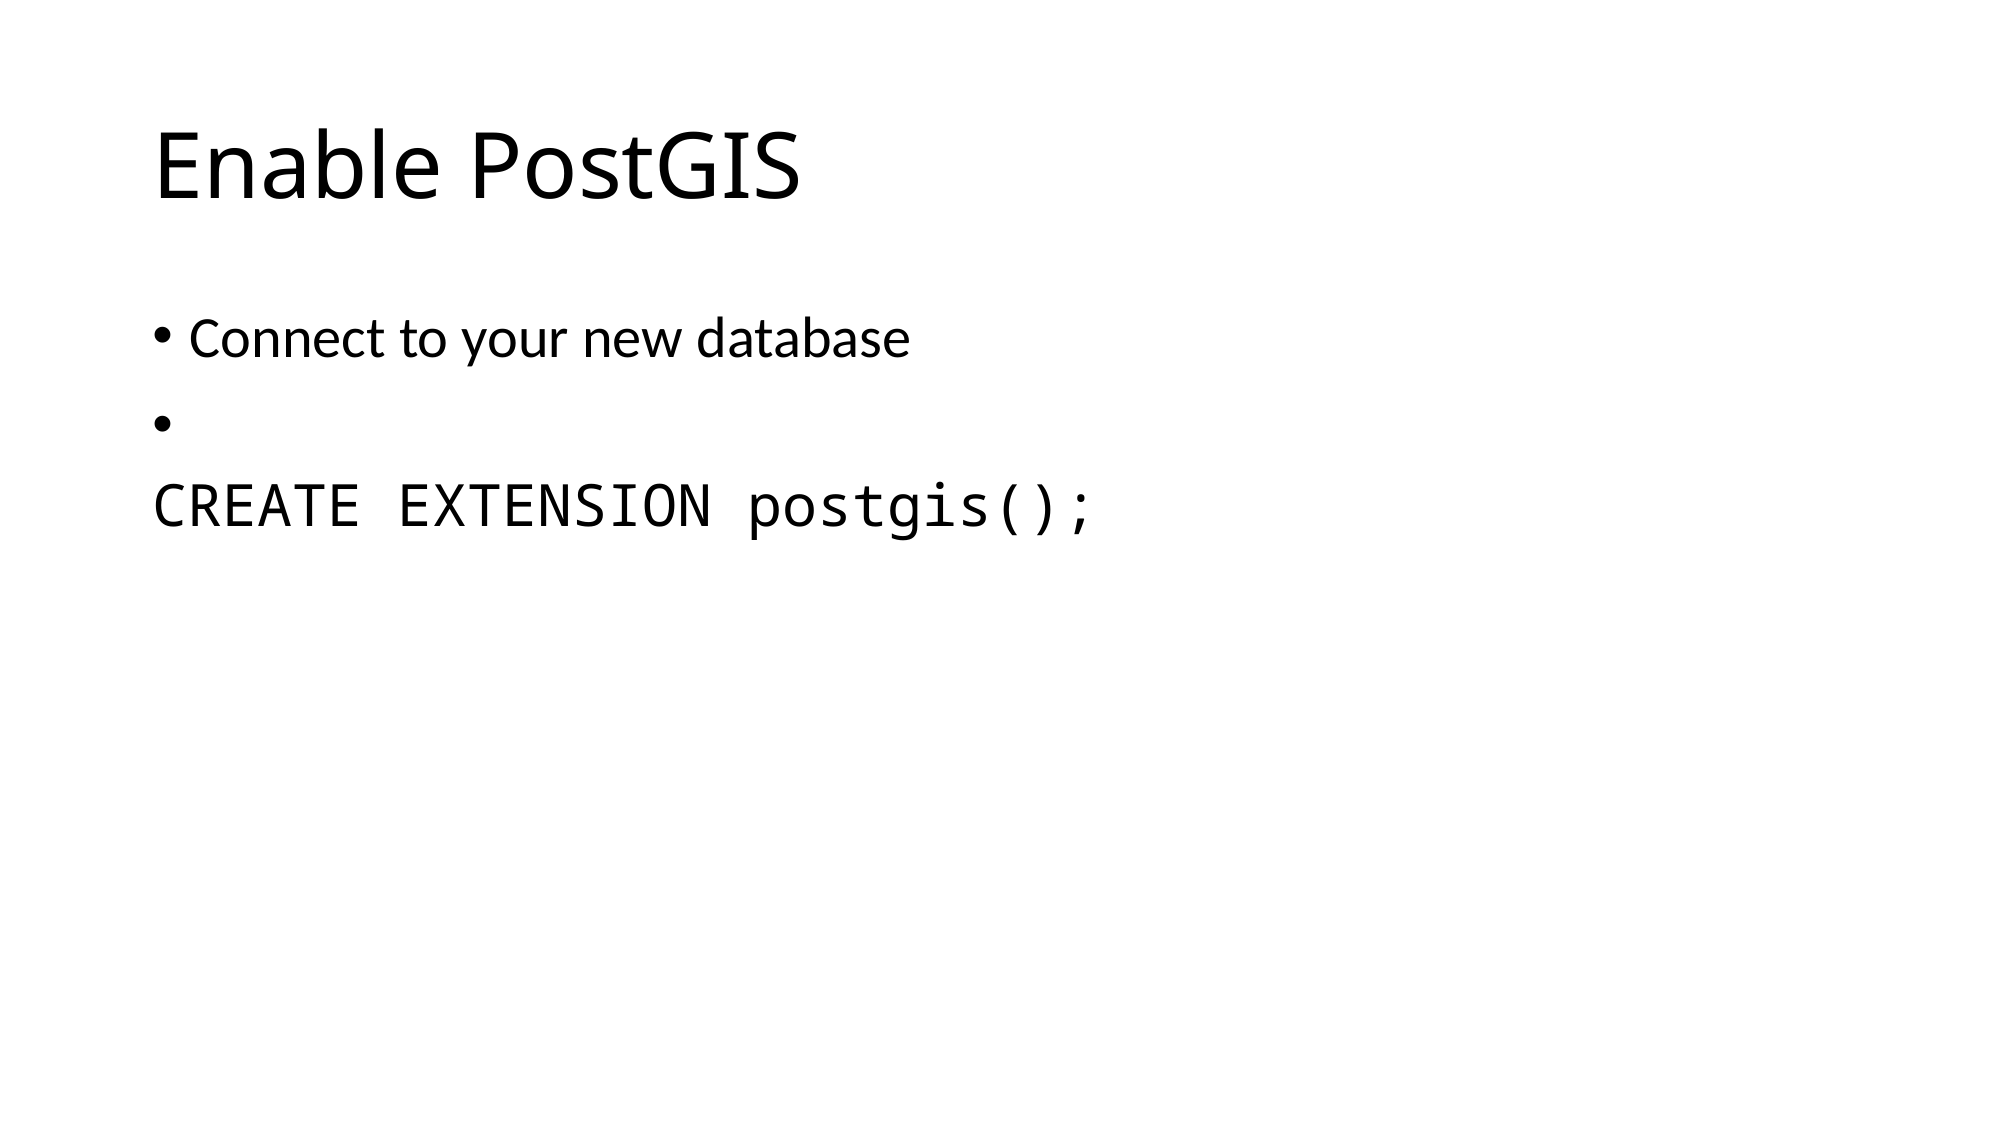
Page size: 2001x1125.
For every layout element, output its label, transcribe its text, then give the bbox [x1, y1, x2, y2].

title Enable PostGIS [137, 59, 1863, 278]
list Connect to your new database CREATE EXTENSION postgis(); [137, 299, 1863, 1014]
